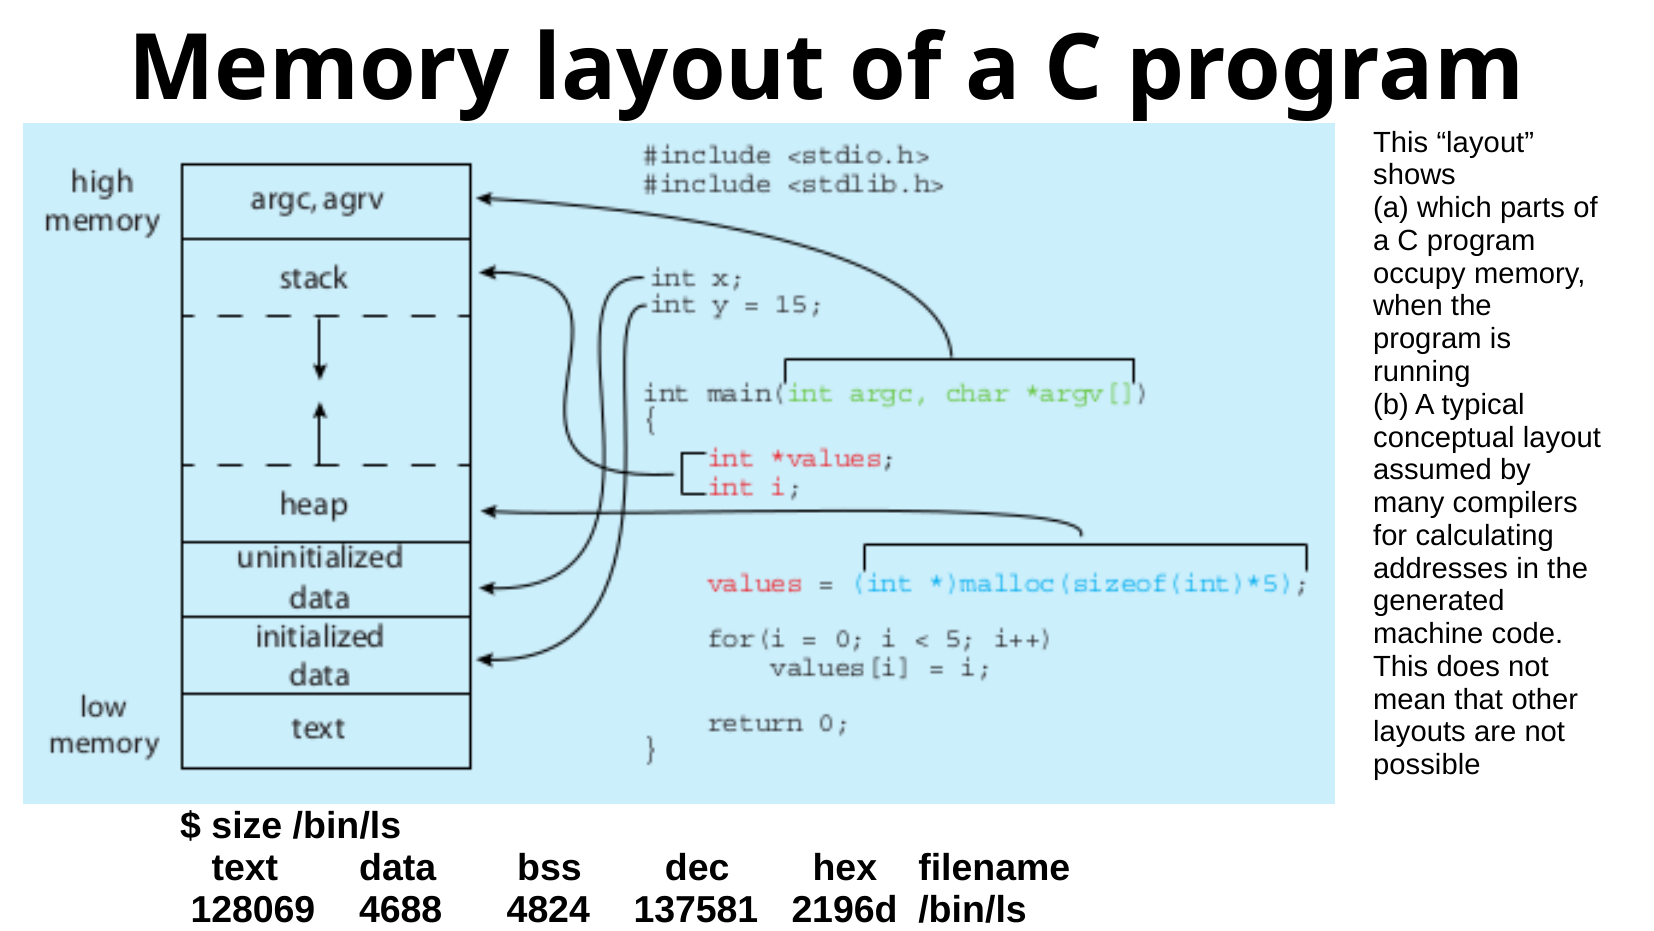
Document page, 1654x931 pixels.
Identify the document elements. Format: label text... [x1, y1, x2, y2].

title Memory layout of a C program [82, 0, 1571, 142]
picture [23, 123, 1335, 804]
text_box $ size /bin/ls text data bss dec hex filename 128069 4688 4824 137581 2196d /bin/ls [165, 797, 1382, 931]
text_box This “layout” shows (a) which parts of a C program occupy memory, when the program is running (b) A typical conceptual layout assumed by many compilers for calculating addresses in the generated machine code. This does not mean that other layouts are not possible [1358, 118, 1619, 822]
